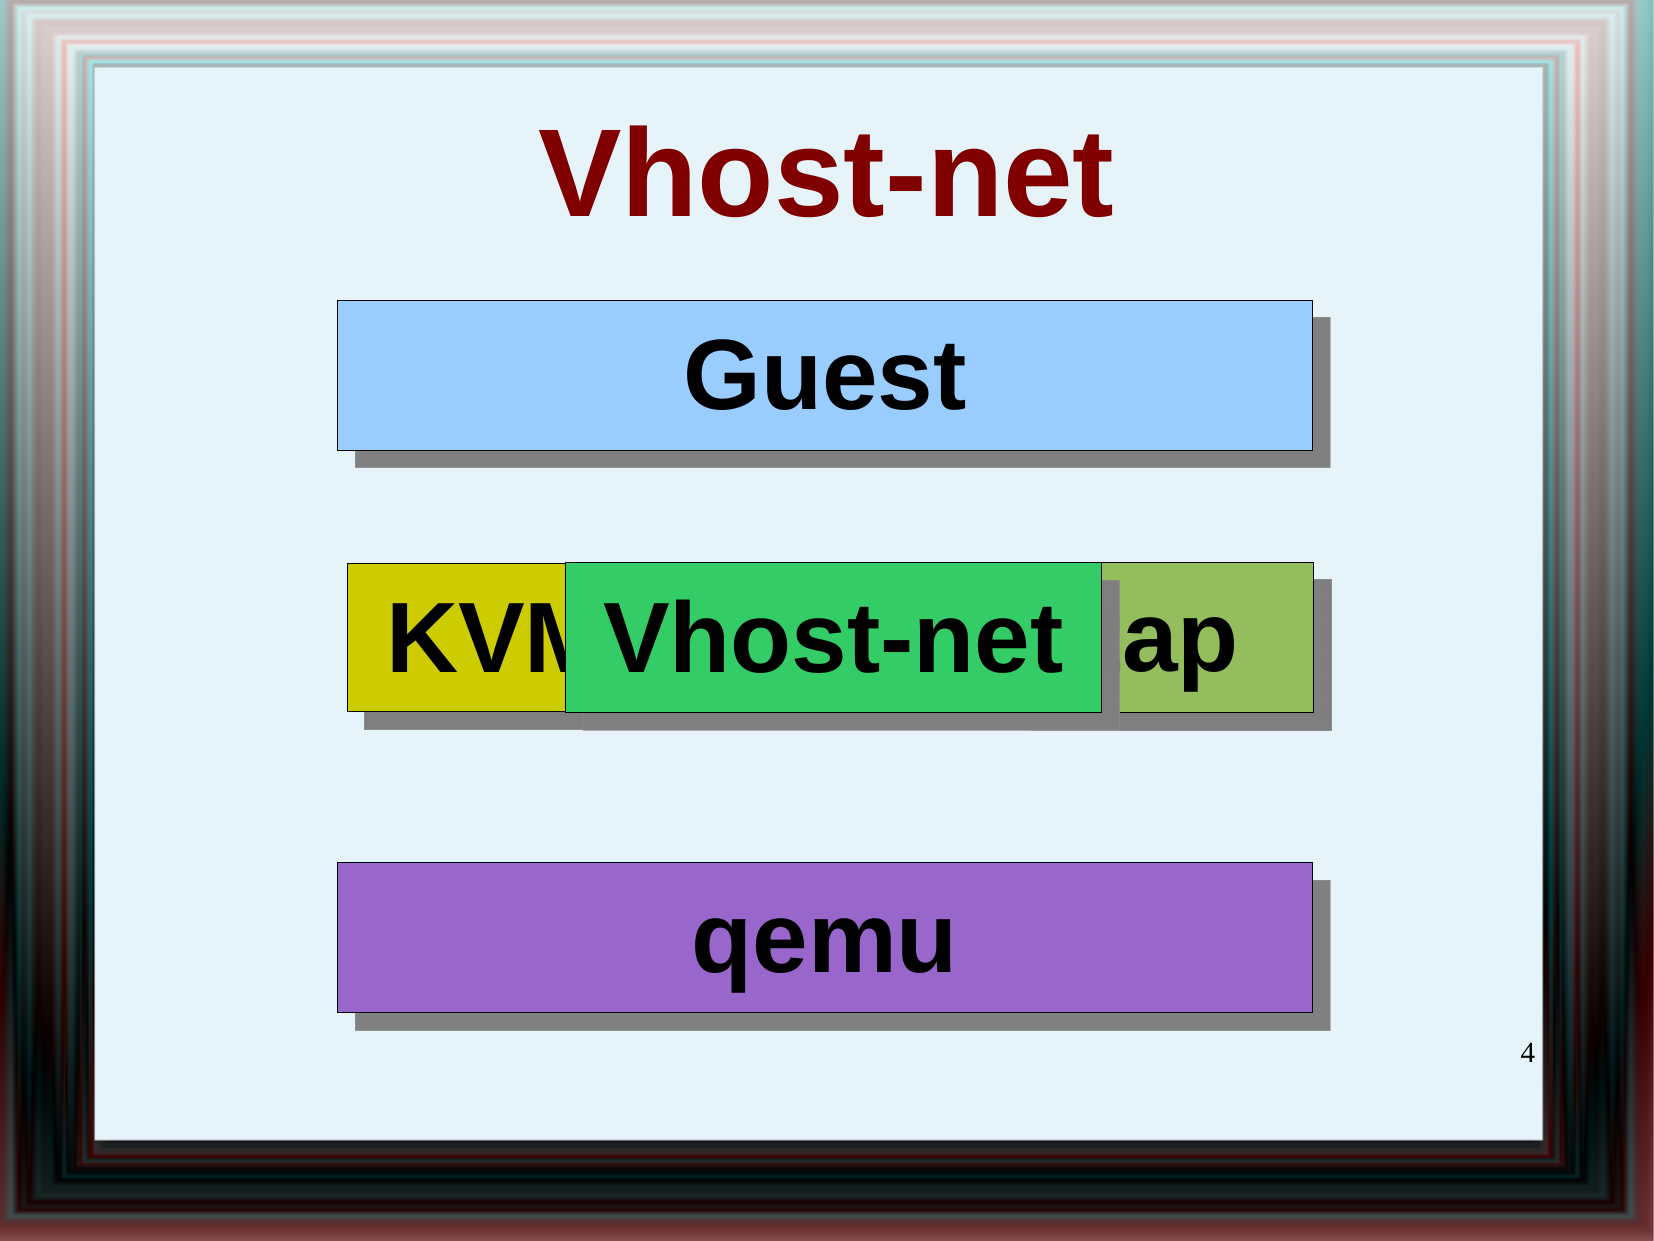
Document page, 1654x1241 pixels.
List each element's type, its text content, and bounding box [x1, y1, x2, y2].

text_box Guest [337, 300, 1313, 451]
text_box tap [1102, 562, 1314, 713]
title Vhost-net [118, 88, 1536, 257]
text_box qemu [337, 862, 1313, 1013]
picture [0, 0, 1654, 1241]
text_box Vhost-net [565, 562, 1102, 713]
text_box KVM [347, 563, 565, 712]
